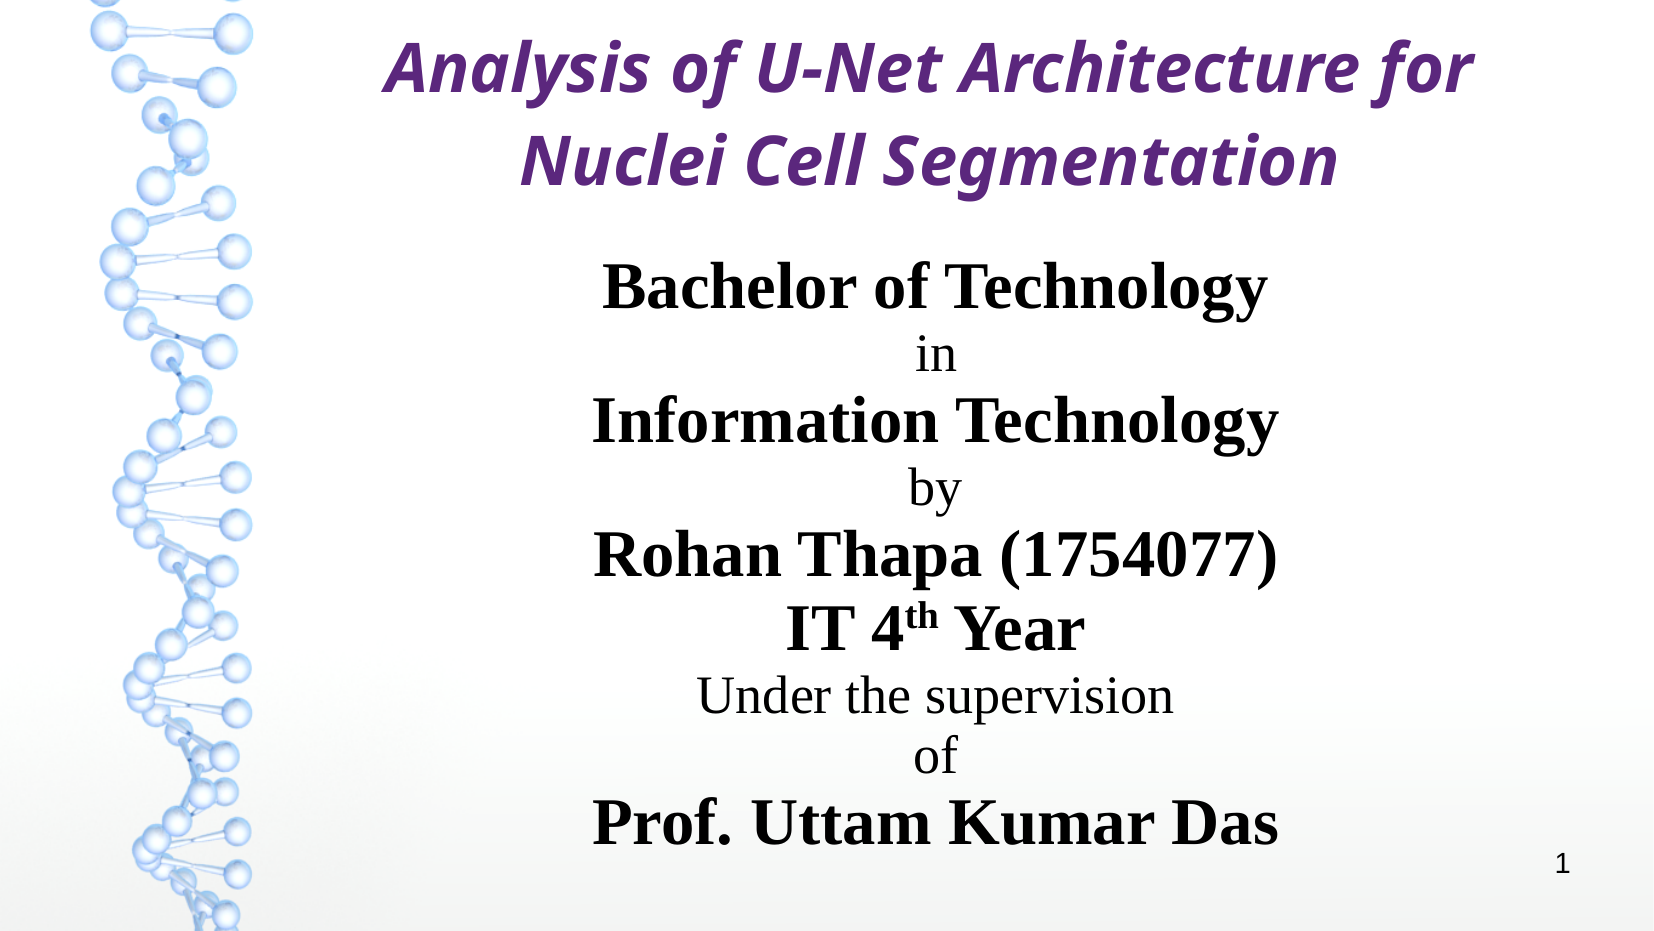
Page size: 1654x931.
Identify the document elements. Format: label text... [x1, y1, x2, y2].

picture [0, 0, 1654, 931]
title Analysis of U-Net Architecture for Nuclei Cell Segmentation [265, 20, 1595, 204]
subtitle Bachelor of Technology in Information Technology by Rohan Thapa (1754077) IT 4th Year Under the supervision of Prof. Uttam Kumar Das [271, 247, 1601, 861]
